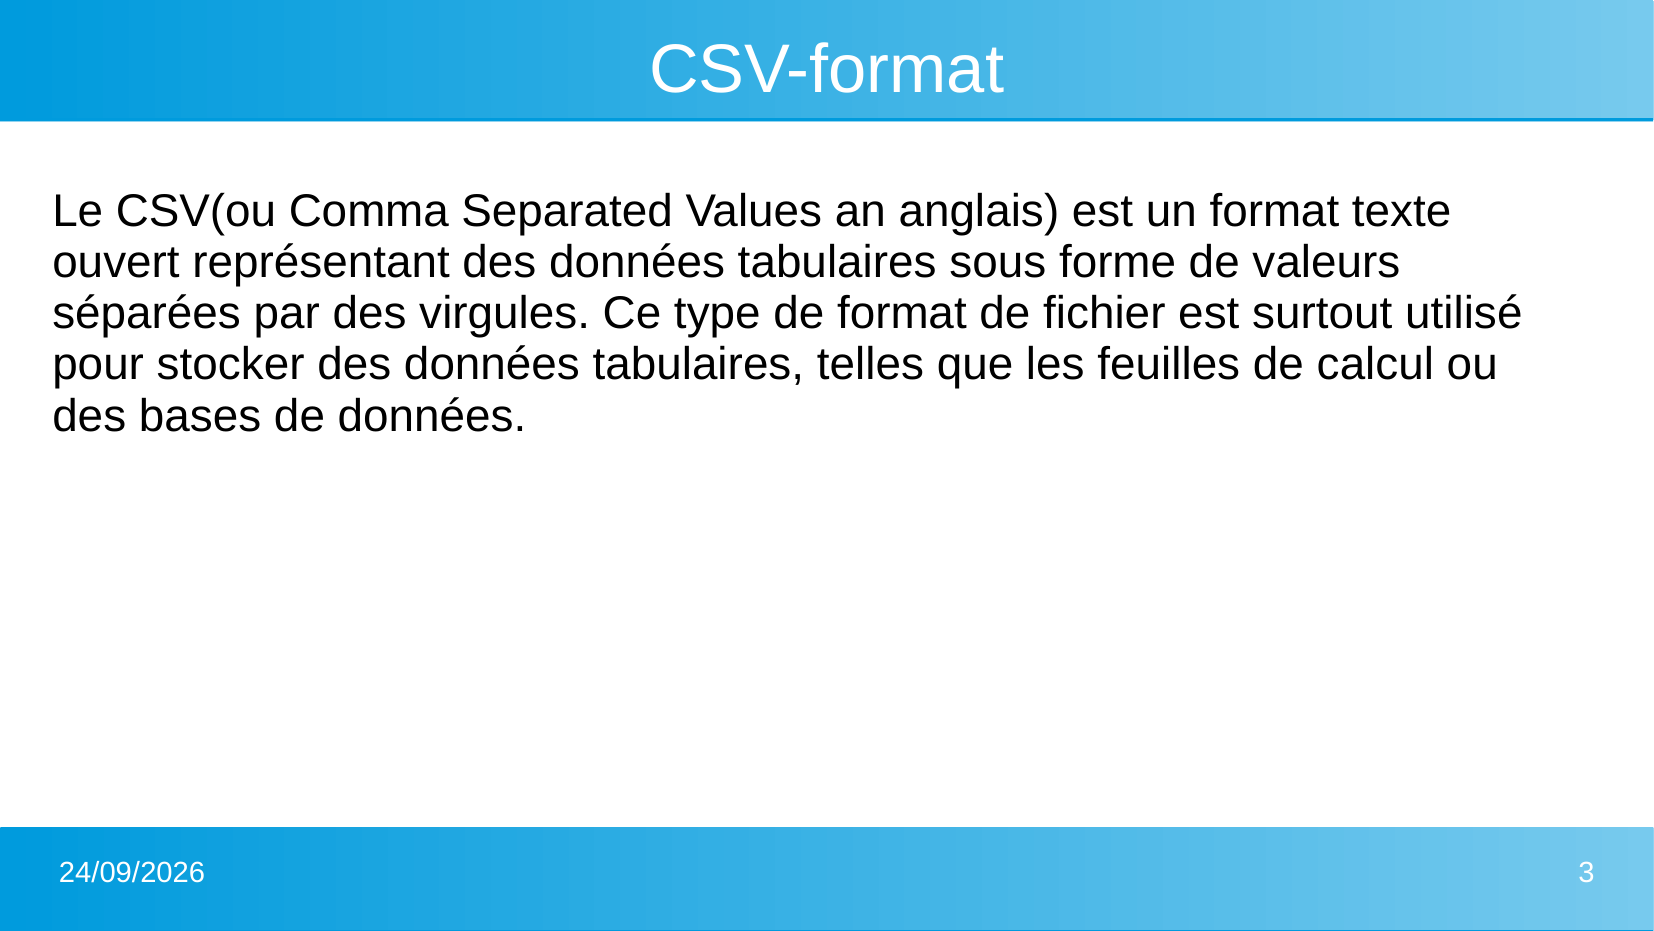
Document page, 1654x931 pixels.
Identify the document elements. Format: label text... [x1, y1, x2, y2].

text_box Le CSV(ou Comma Separated Values an anglais) est un format texte ouvert représentant des données tabulaires sous forme de valeurs séparées par des virgules. Ce type de format de fichier est surtout utilisé pour stocker des données tabulaires, telles que les feuilles de calcul ou des bases de données. [37, 177, 1539, 788]
list [58, 177, 809, 768]
title CSV-format [58, 29, 1595, 108]
